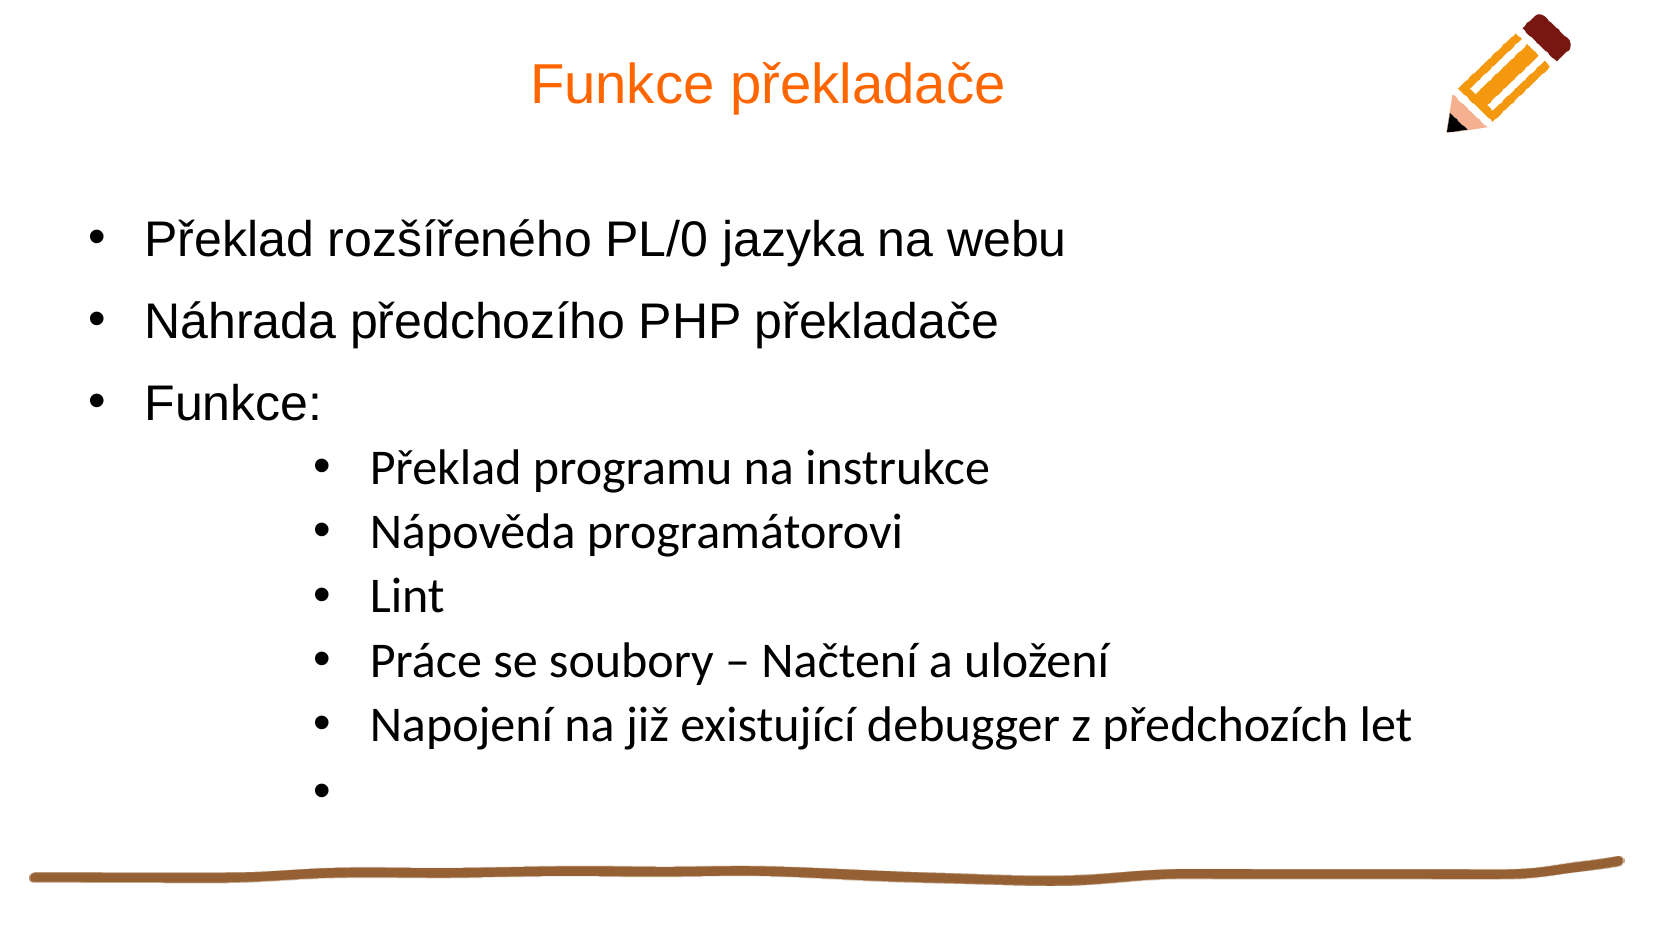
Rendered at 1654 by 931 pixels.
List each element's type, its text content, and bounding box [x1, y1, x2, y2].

list Překlad rozšířeného PL/0 jazyka na webu Náhrada předchozího PHP překladače Funkce: Překlad programu na instrukce Nápověda programátorovi Lint Práce se soubory – Načtení a uložení Napojení na již existující debugger z předchozích let [88, 206, 1565, 857]
title Funkce překladače [88, 29, 1447, 133]
